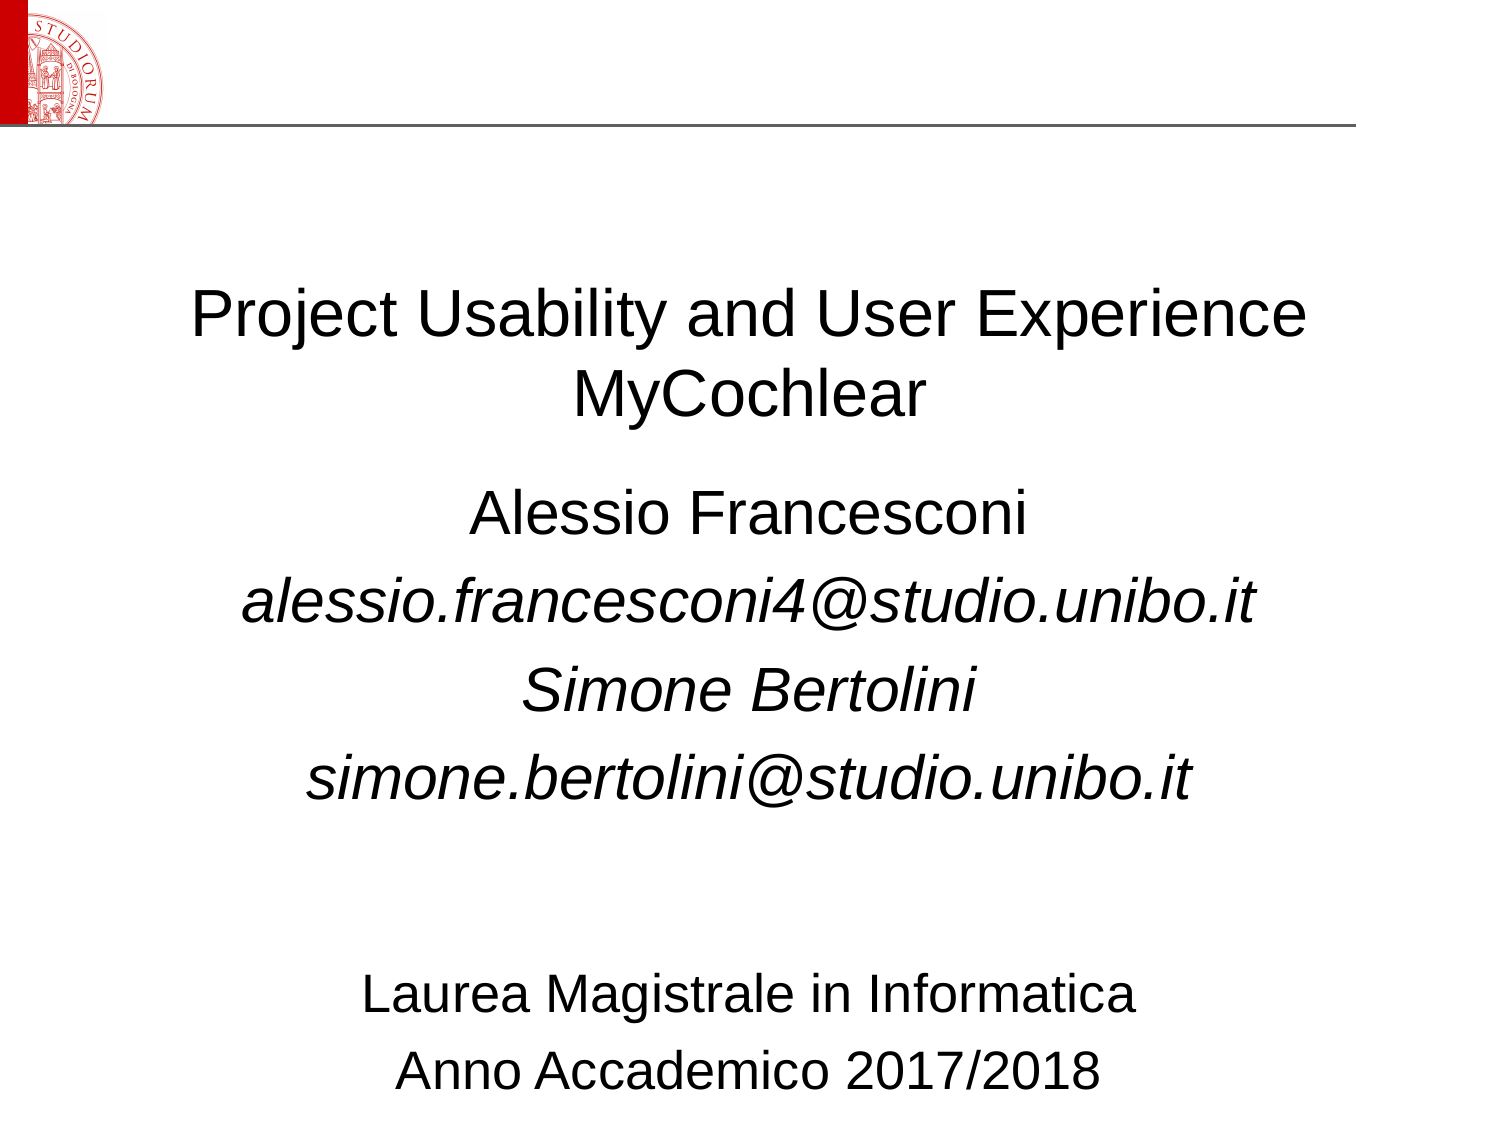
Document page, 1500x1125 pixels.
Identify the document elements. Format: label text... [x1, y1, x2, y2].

title Project Usability and User Experience MyCochlear [112, 261, 1388, 504]
subtitle Alessio Francesconi alessio.francesconi4@studio.unibo.it Simone Bertolini simone.bertolini@studio.unibo.it Laurea Magistrale in Informatica Anno Accademico 2017/2018 [224, 464, 1275, 839]
picture [28, 11, 107, 124]
